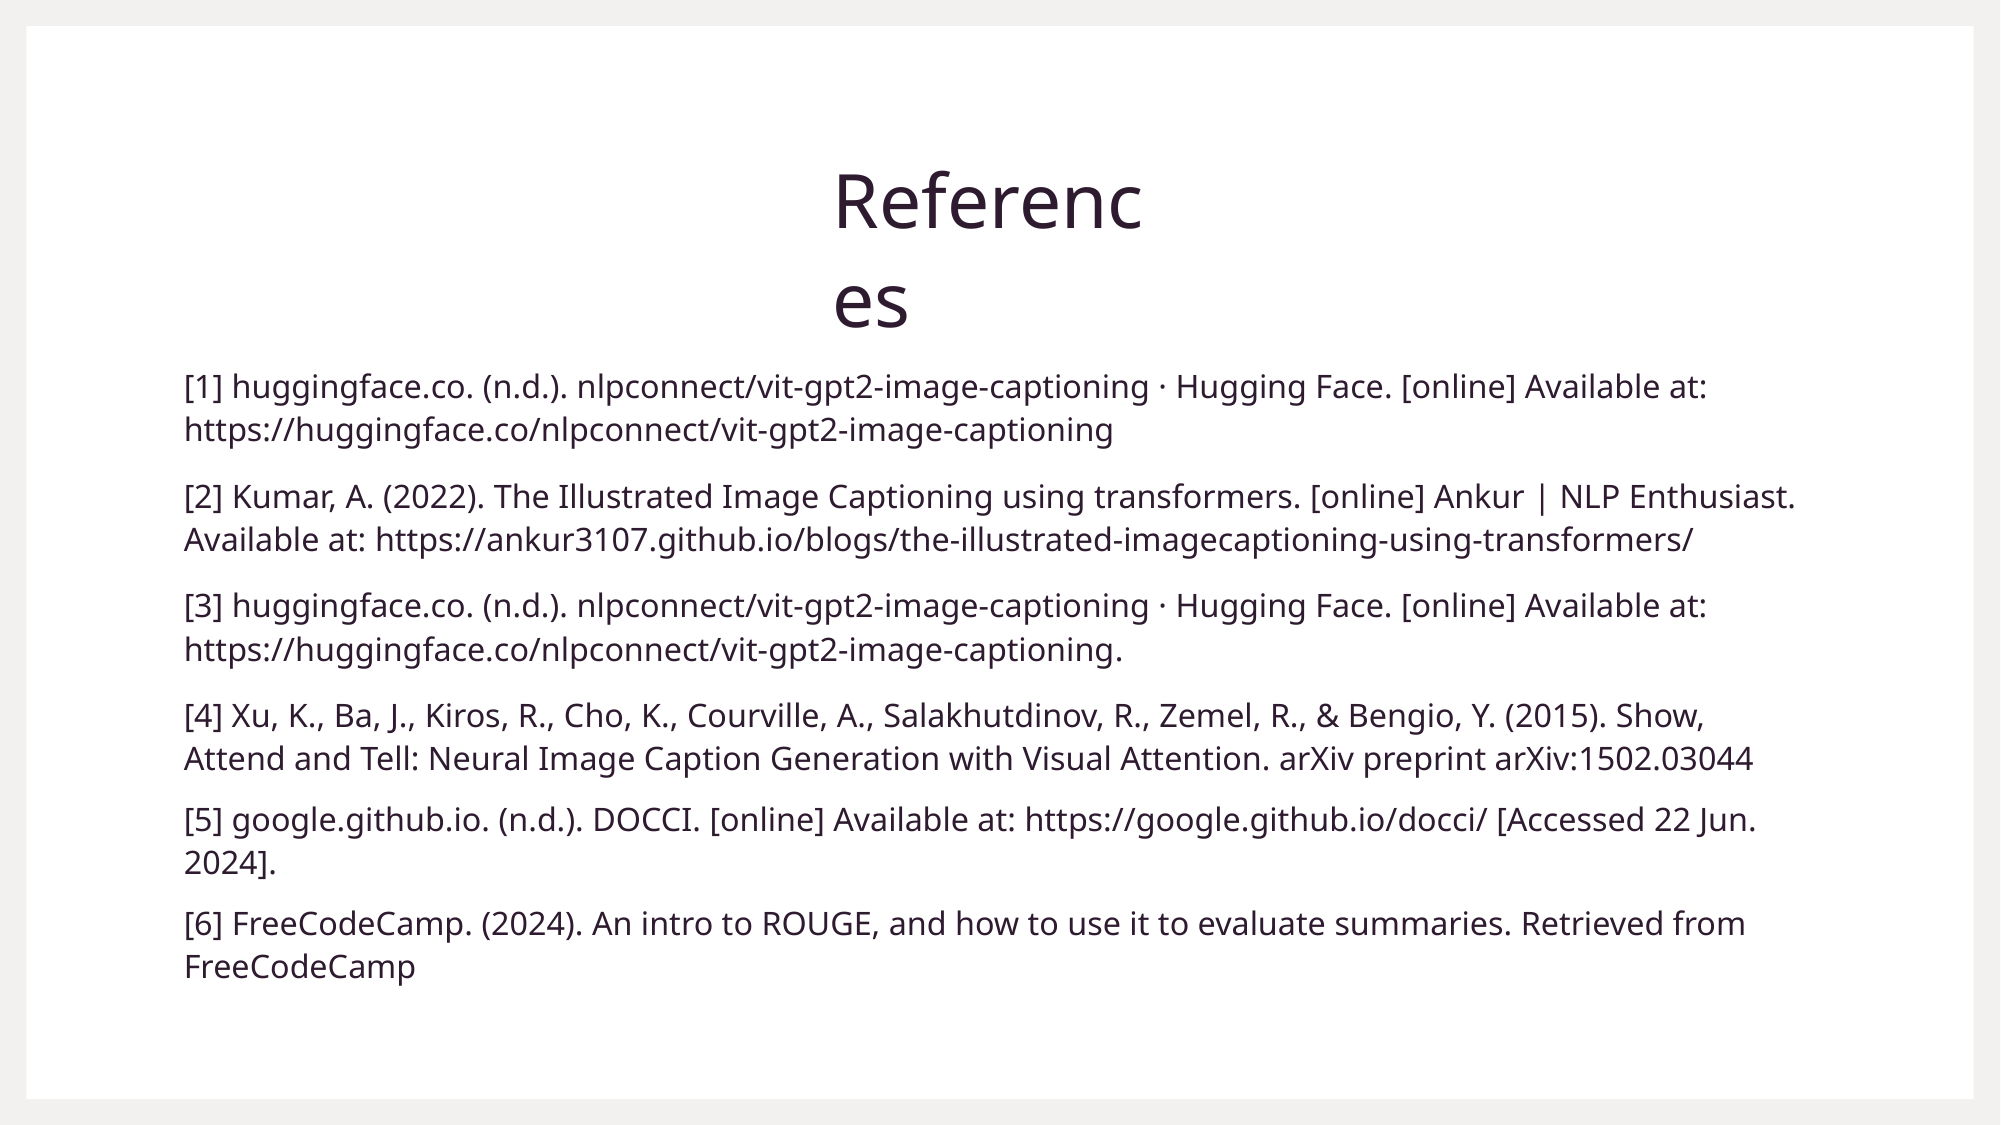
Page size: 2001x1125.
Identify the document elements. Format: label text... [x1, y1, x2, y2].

list [1] huggingface.co. (n.d.). nlpconnect/vit-gpt2-image-captioning · Hugging Face. [online] Available at: https://huggingface.co/nlpconnect/vit-gpt2-image-captioning [2] Kumar, A. (2022). The Illustrated Image Captioning using transformers. [online] Ankur | NLP Enthusiast. Available at: https://ankur3107.github.io/blogs/the-illustrated-imagecaptioning-using-transformers/ [3] huggingface.co. (n.d.). nlpconnect/vit-gpt2-image-captioning · Hugging Face. [online] Available at: https://huggingface.co/nlpconnect/vit-gpt2-image-captioning. [4] Xu, K., Ba, J., Kiros, R., Cho, K., Courville, A., Salakhutdinov, R., Zemel, R., & Bengio, Y. (2015). Show, Attend and Tell: Neural Image Caption Generation with Visual Attention. arXiv preprint arXiv:1502.03044 [5] google.github.io. (n.d.). DOCCI. [online] Available at: https://google.github.io/docci/ [Accessed 22 Jun. 2024]. [6] FreeCodeCamp. (2024). An intro to ROUGE, and how to use it to evaluate summaries. Retrieved from FreeCodeCamp [168, 354, 1832, 1006]
title References [817, 137, 1183, 238]
